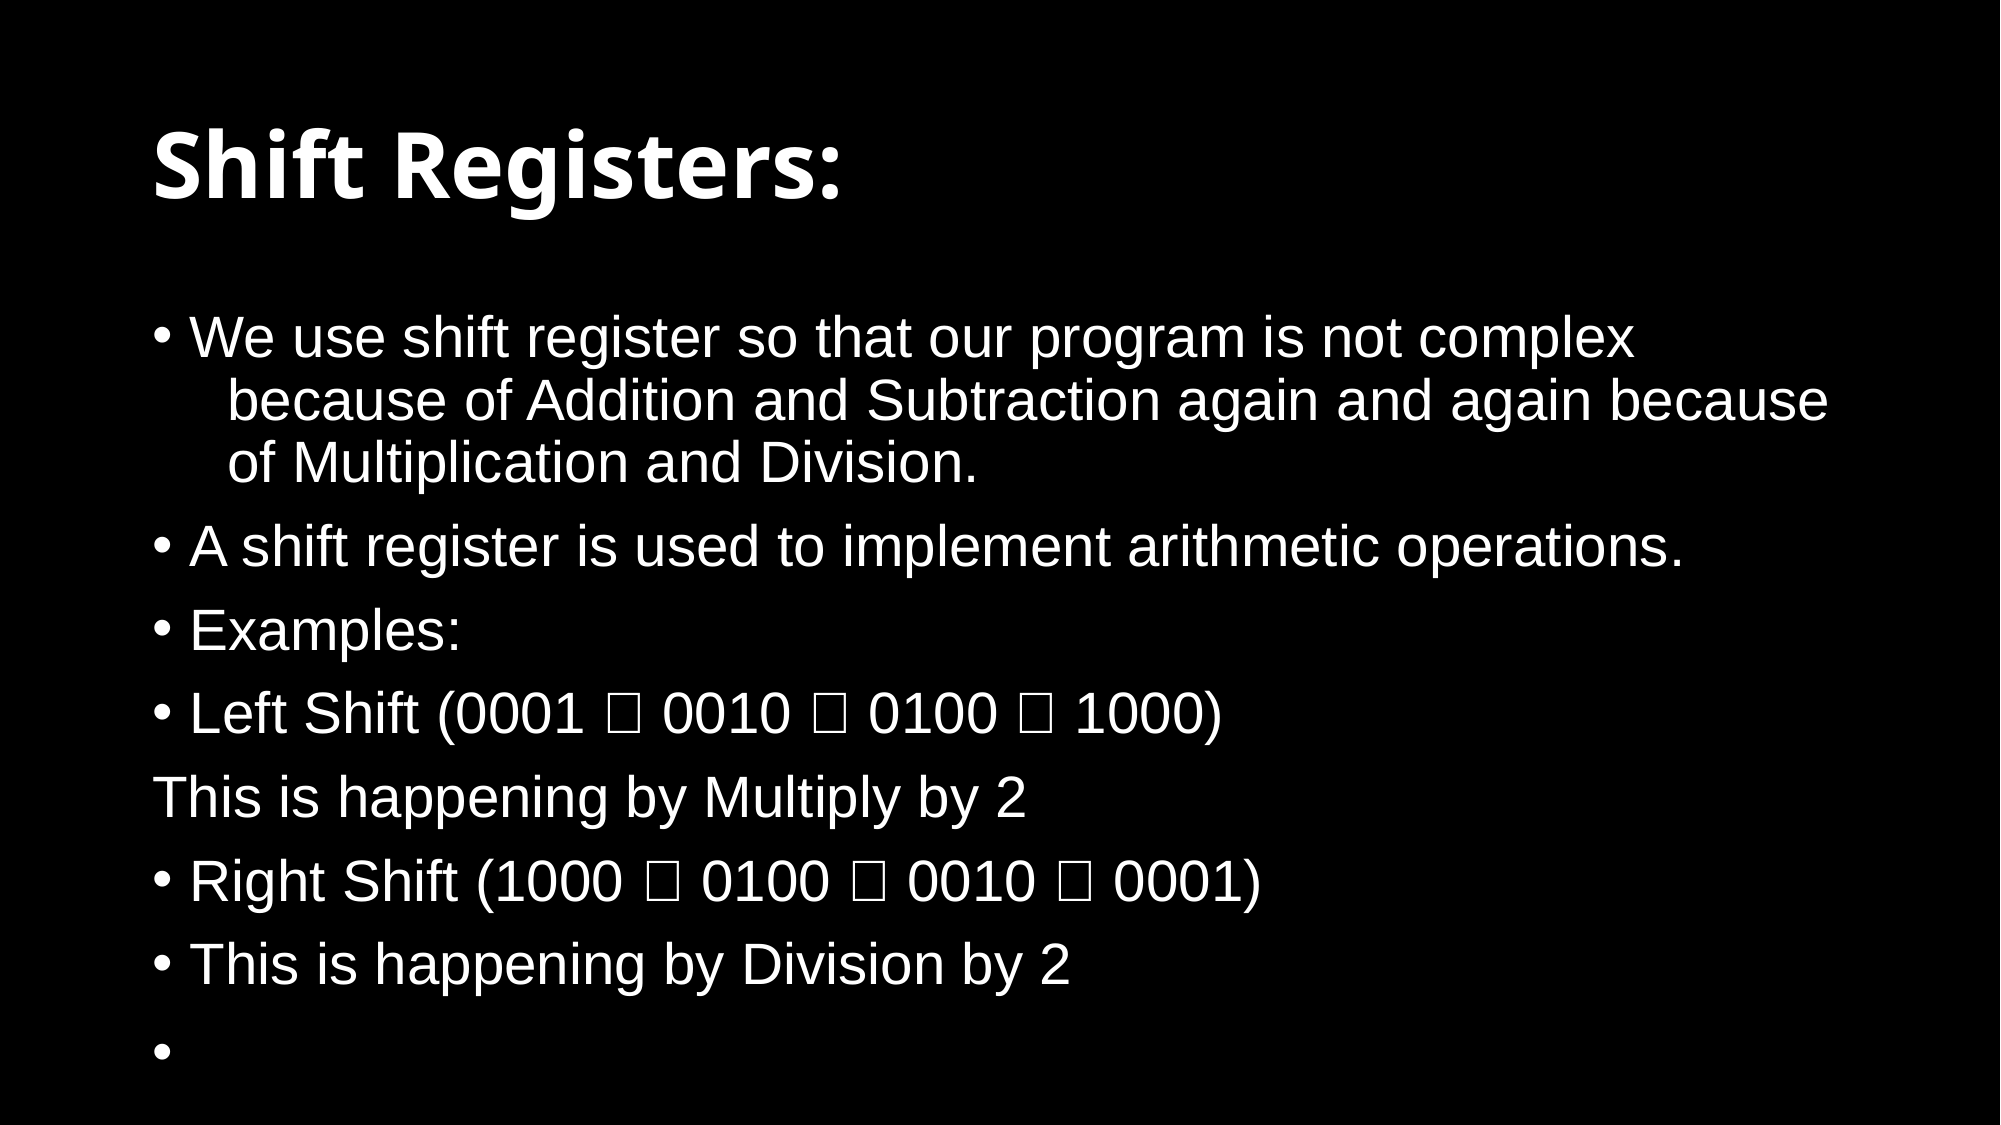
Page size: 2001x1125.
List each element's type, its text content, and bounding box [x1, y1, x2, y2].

list We use shift register so that our program is not complex because of Addition and Subtraction again and again because of Multiplication and Division. A shift register is used to implement arithmetic operations. Examples: Left Shift (0001  0010  0100  1000) This is happening by Multiply by 2 Right Shift (1000  0100  0010  0001) This is happening by Division by 2 [137, 299, 1863, 1014]
title Shift Registers: [137, 59, 1863, 278]
